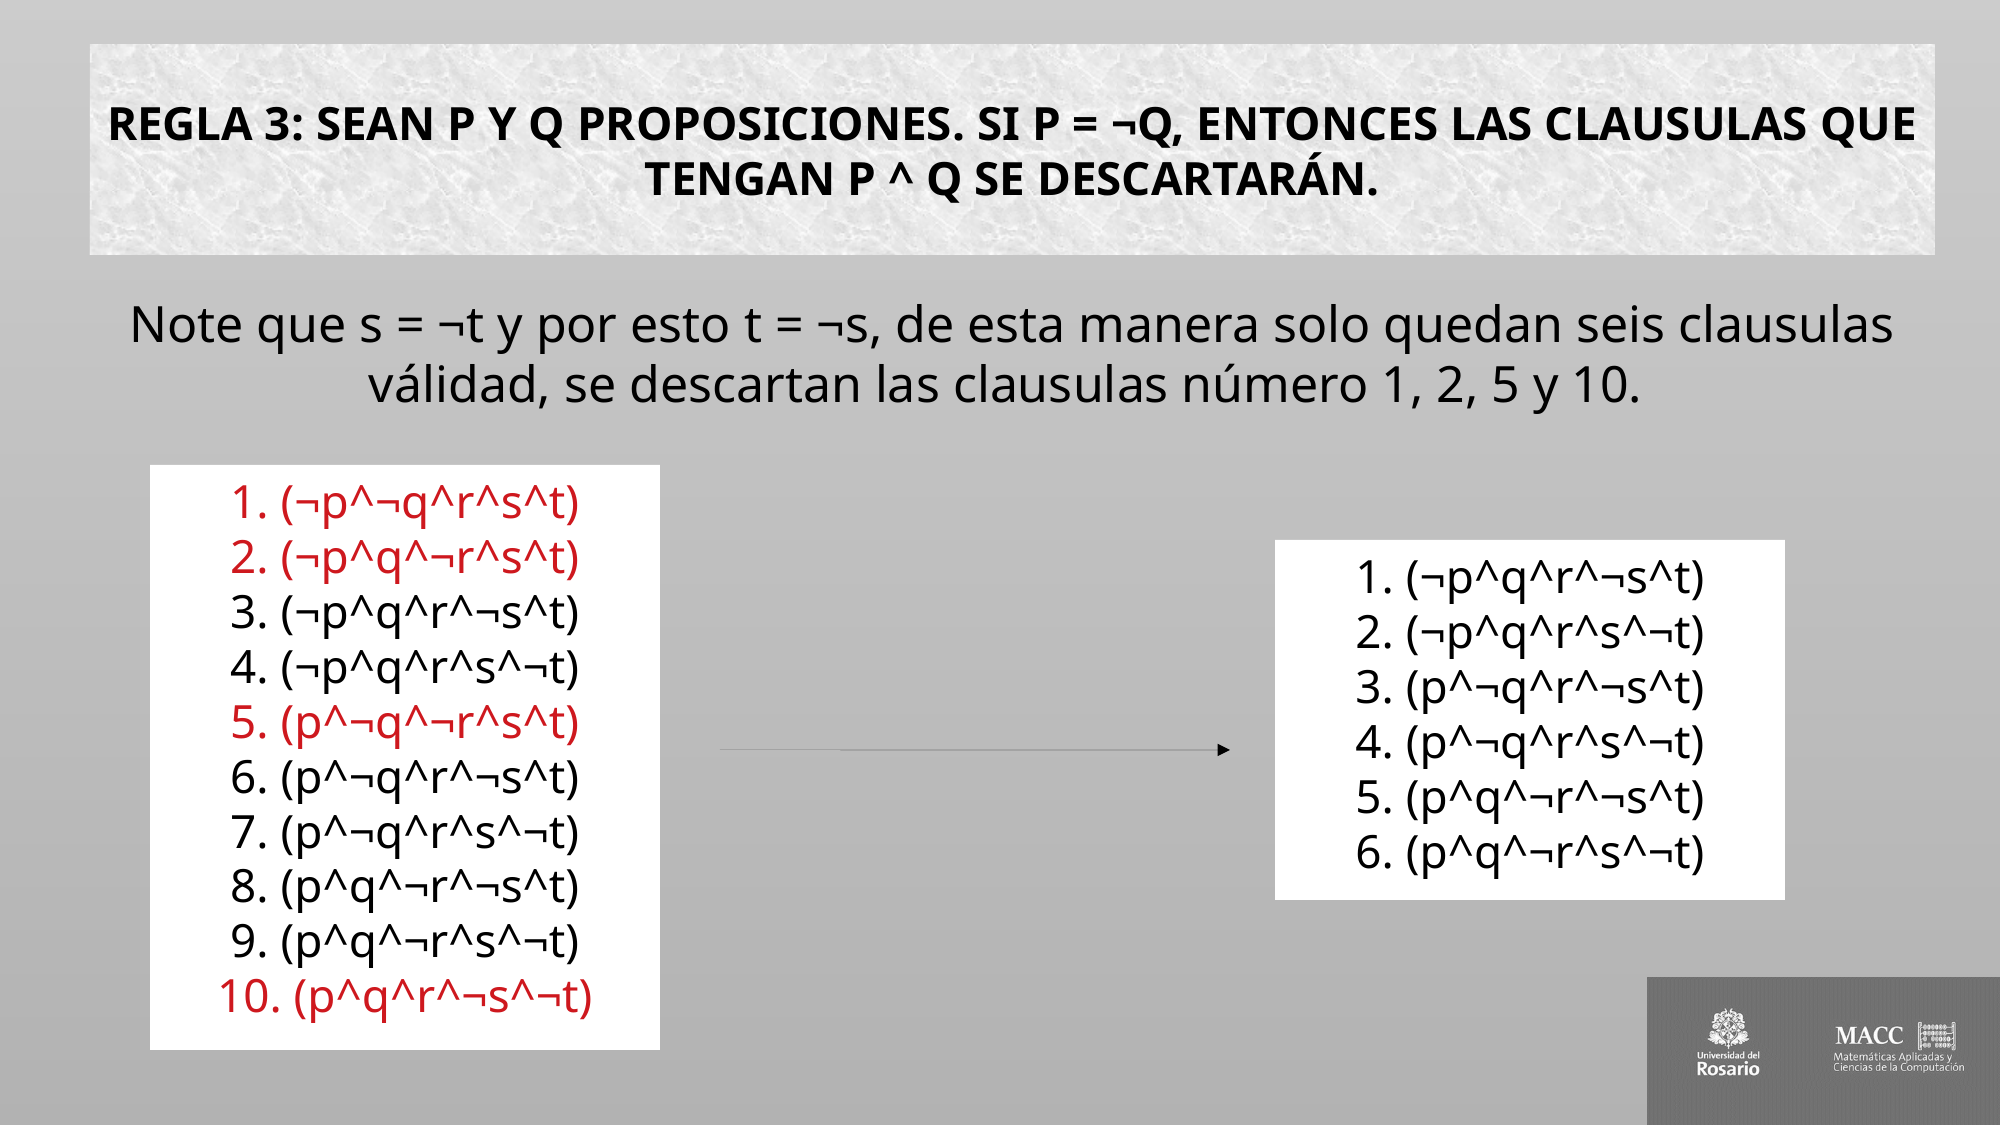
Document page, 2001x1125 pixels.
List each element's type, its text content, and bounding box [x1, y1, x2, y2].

picture [1647, 977, 2000, 1125]
text_box REGLA 3: SEAN P Y Q PROPOSICIONES. SI P = ¬Q, ENTONCES LAS CLAUSULAS QUE TENGAN P ^ Q SE DESCARTARÁN. [89, 44, 1935, 255]
text_box Note que s = ¬t y por esto t = ¬s, de esta manera solo quedan seis clausulas válidad, se descartan las clausulas número 1, 2, 5 y 10. [104, 284, 1920, 677]
text_box 1. (¬p^q^r^¬s^t) 2. (¬p^q^r^s^¬t) 3. (p^¬q^r^¬s^t) 4. (p^¬q^r^s^¬t) 5. (p^q^¬r^¬s^t) 6. (p^q^¬r^s^¬t) [1275, 539, 1785, 900]
text_box 1. (¬p^¬q^r^s^t) 2. (¬p^q^¬r^s^t) 3. (¬p^q^r^¬s^t) 4. (¬p^q^r^s^¬t) 5. (p^¬q^¬r^s^t) 6. (p^¬q^r^¬s^t) 7. (p^¬q^r^s^¬t) 8. (p^q^¬r^¬s^t) 9. (p^q^¬r^s^¬t) 10. (p^q^r^¬s^¬t) [150, 464, 660, 1050]
